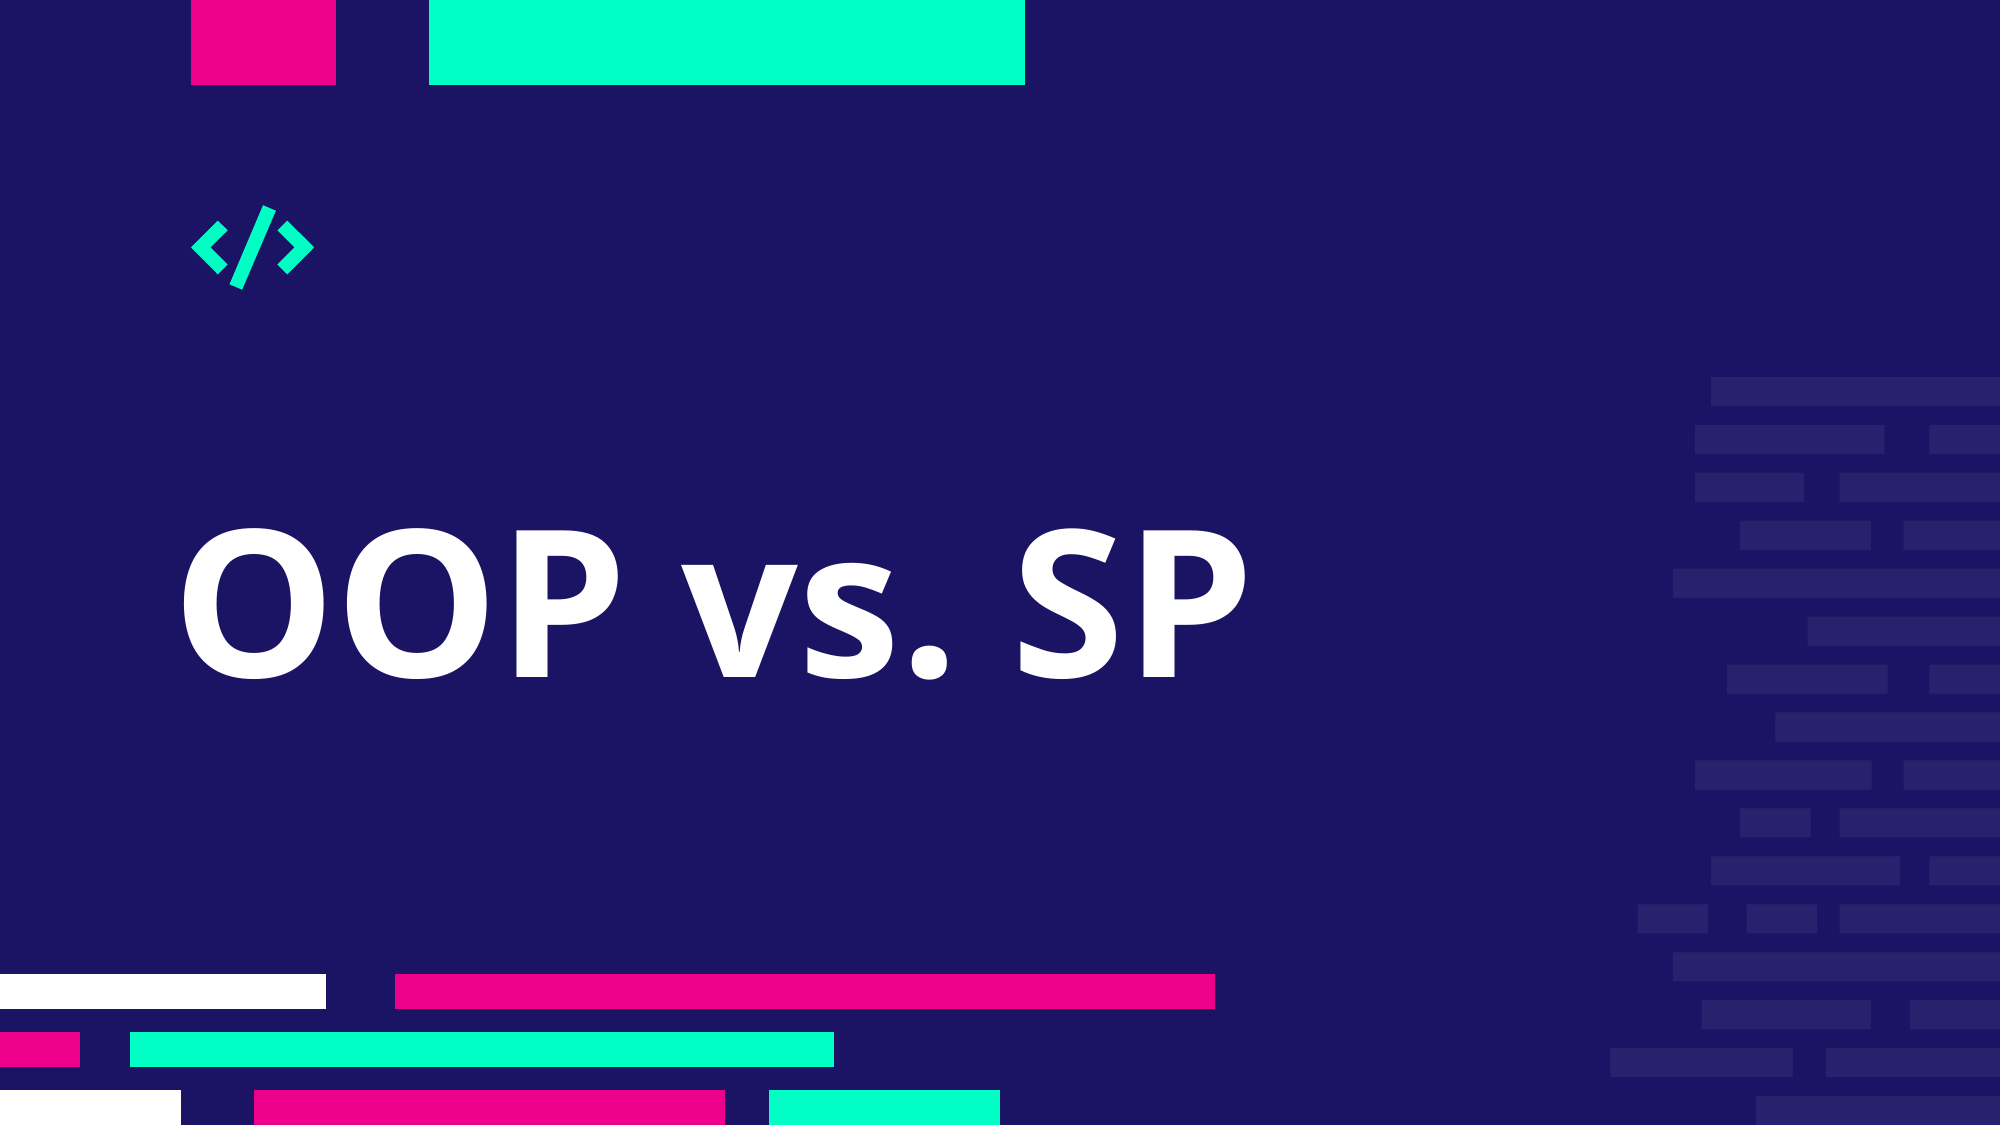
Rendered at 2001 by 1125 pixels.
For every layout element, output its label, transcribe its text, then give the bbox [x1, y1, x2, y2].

title OOP vs. SP [157, 299, 2000, 718]
